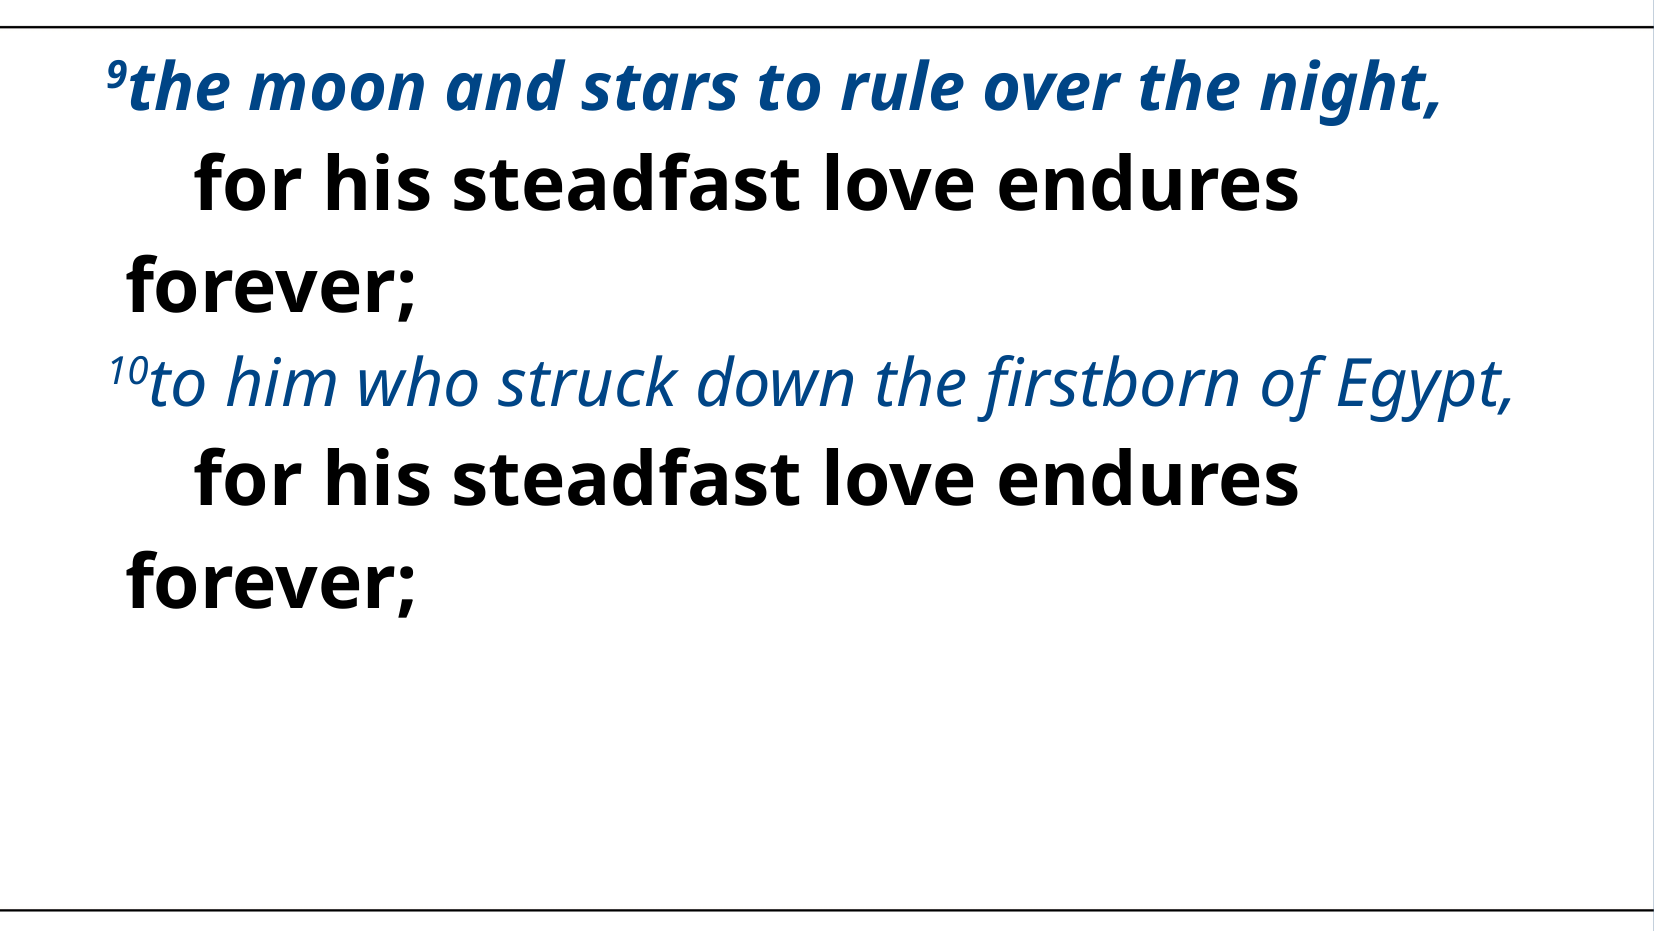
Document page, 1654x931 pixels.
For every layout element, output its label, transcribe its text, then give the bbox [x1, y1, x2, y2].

picture [0, 0, 1654, 931]
text_box 9the moon and stars to rule over the night, for his steadfast love endures forever; 10to him who struck down the firstborn of Egypt, for his steadfast love endures forever; [91, 32, 1577, 491]
